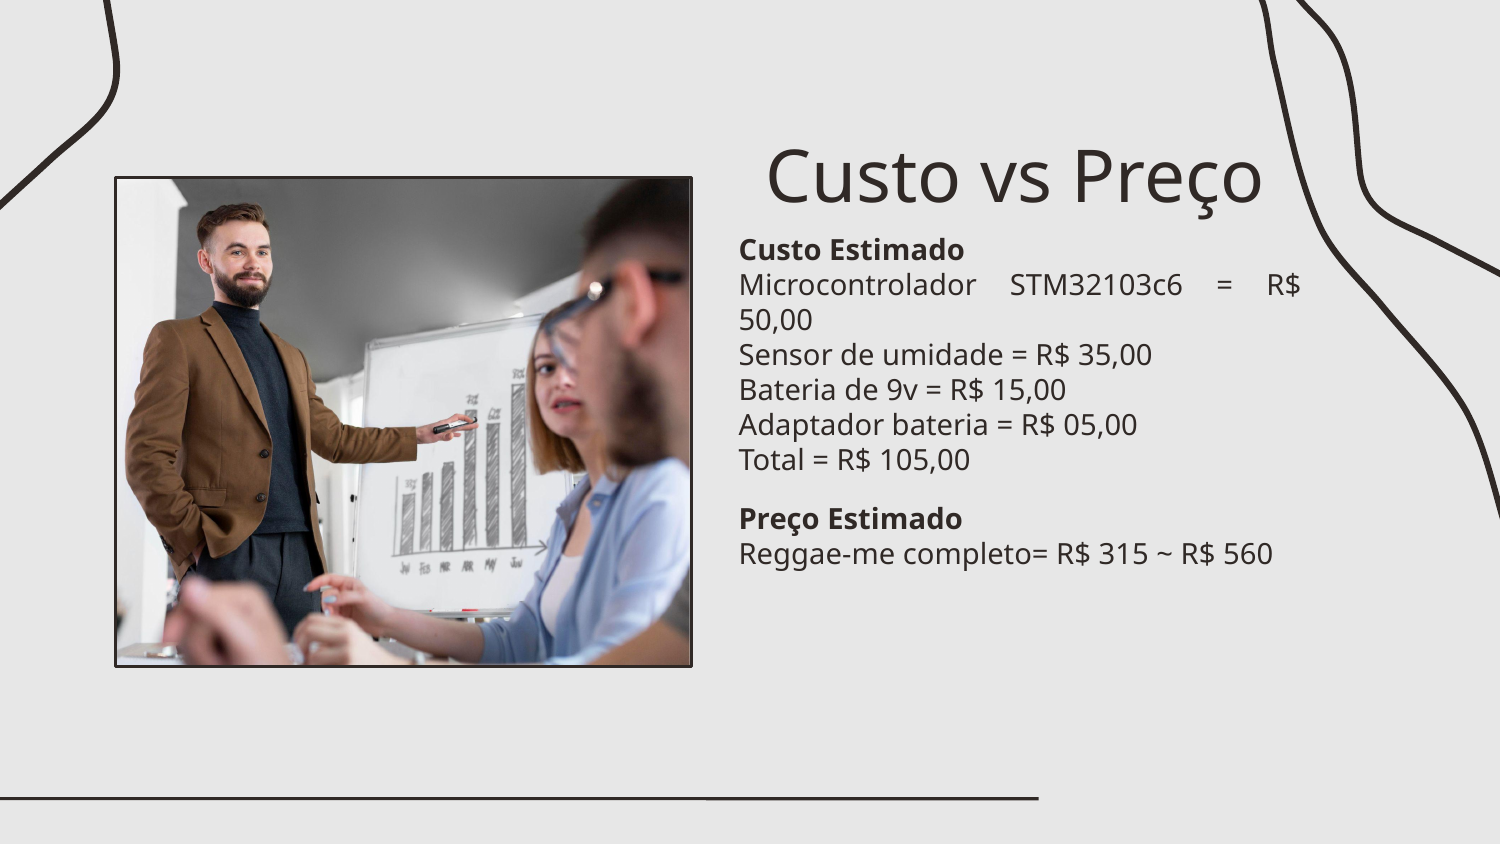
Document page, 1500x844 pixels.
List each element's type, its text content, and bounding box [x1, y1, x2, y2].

picture [116, 178, 690, 665]
subtitle Custo Estimado Microcontrolador STM32103c6 = R$ 50,00 Sensor de umidade = R$ 35,00 Bateria de 9v = R$ 15,00 Adaptador bateria = R$ 05,00 Total = R$ 105,00 [723, 271, 1317, 437]
text_box Preço Estimado Reggae-me completo= R$ 315 ~ R$ 560 [723, 469, 1317, 635]
title Custo vs Preço [750, 34, 1291, 233]
